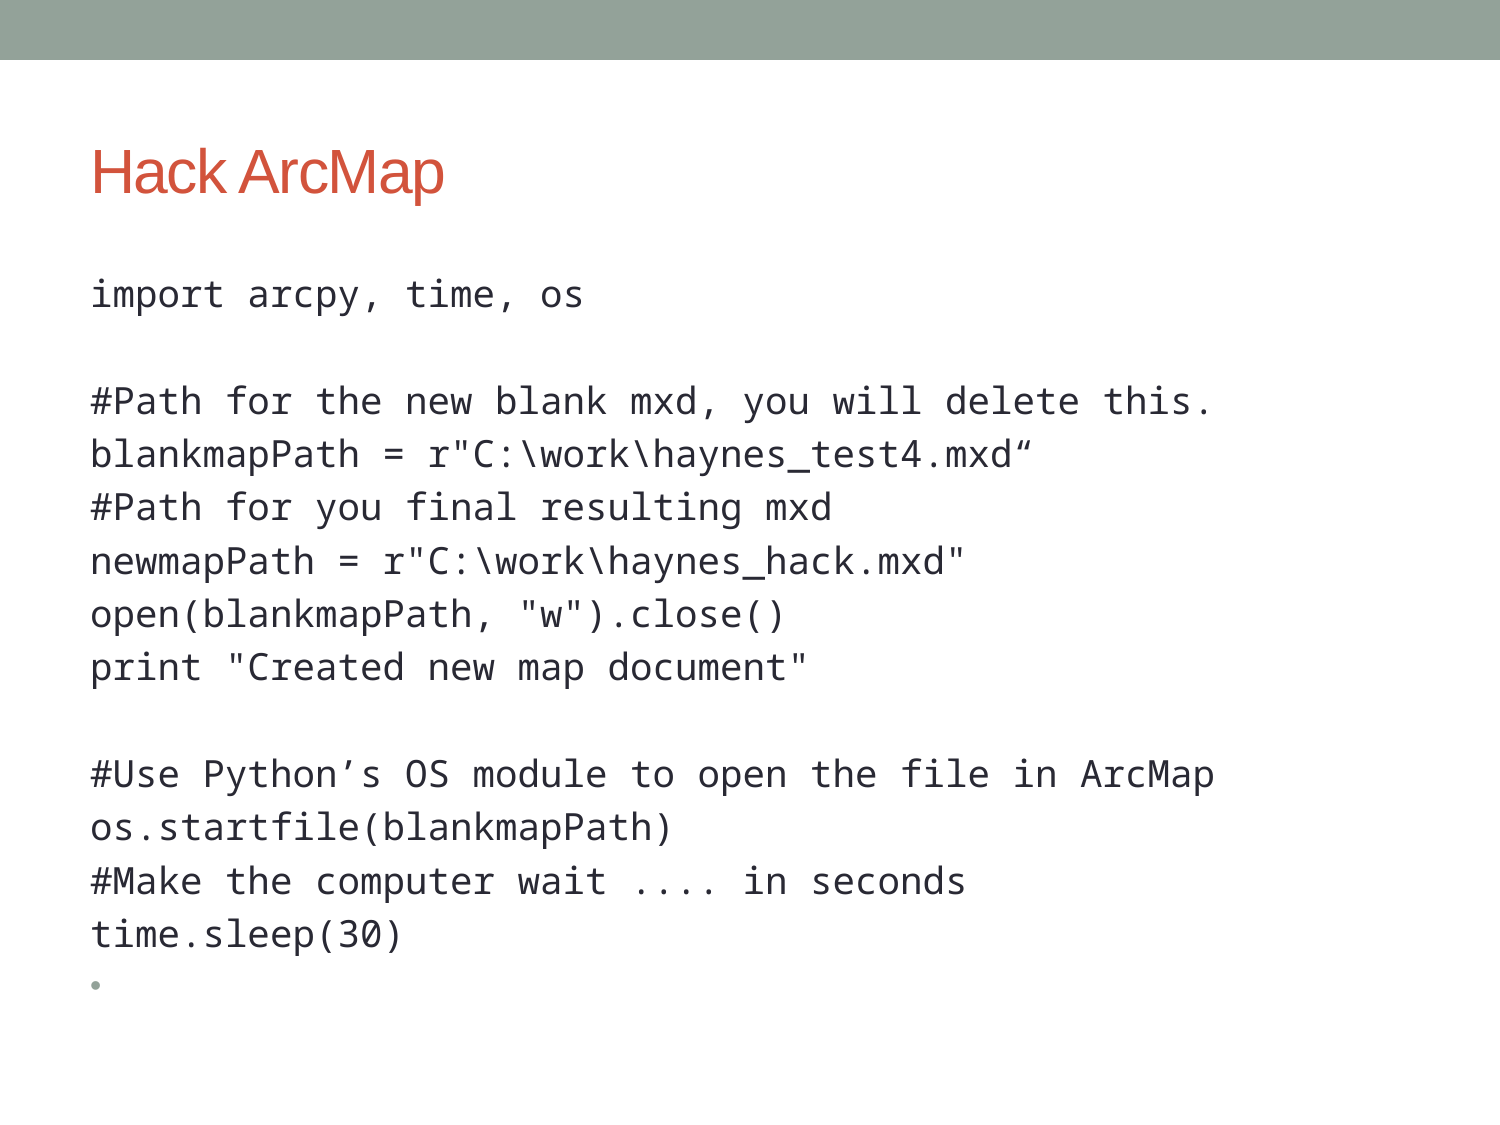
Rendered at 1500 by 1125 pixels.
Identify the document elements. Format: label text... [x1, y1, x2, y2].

title Hack ArcMap [75, 87, 1426, 251]
list import arcpy, time, os #Path for the new blank mxd, you will delete this. blankmapPath = r"C:\work\haynes_test4.mxd“ #Path for you final resulting mxd newmapPath = r"C:\work\haynes_hack.mxd" open(blankmapPath, "w").close() print "Created new map document" #Use Python’s OS module to open the file in ArcMap os.startfile(blankmapPath) #Make the computer wait .... in seconds time.sleep(30) [75, 262, 1426, 1063]
